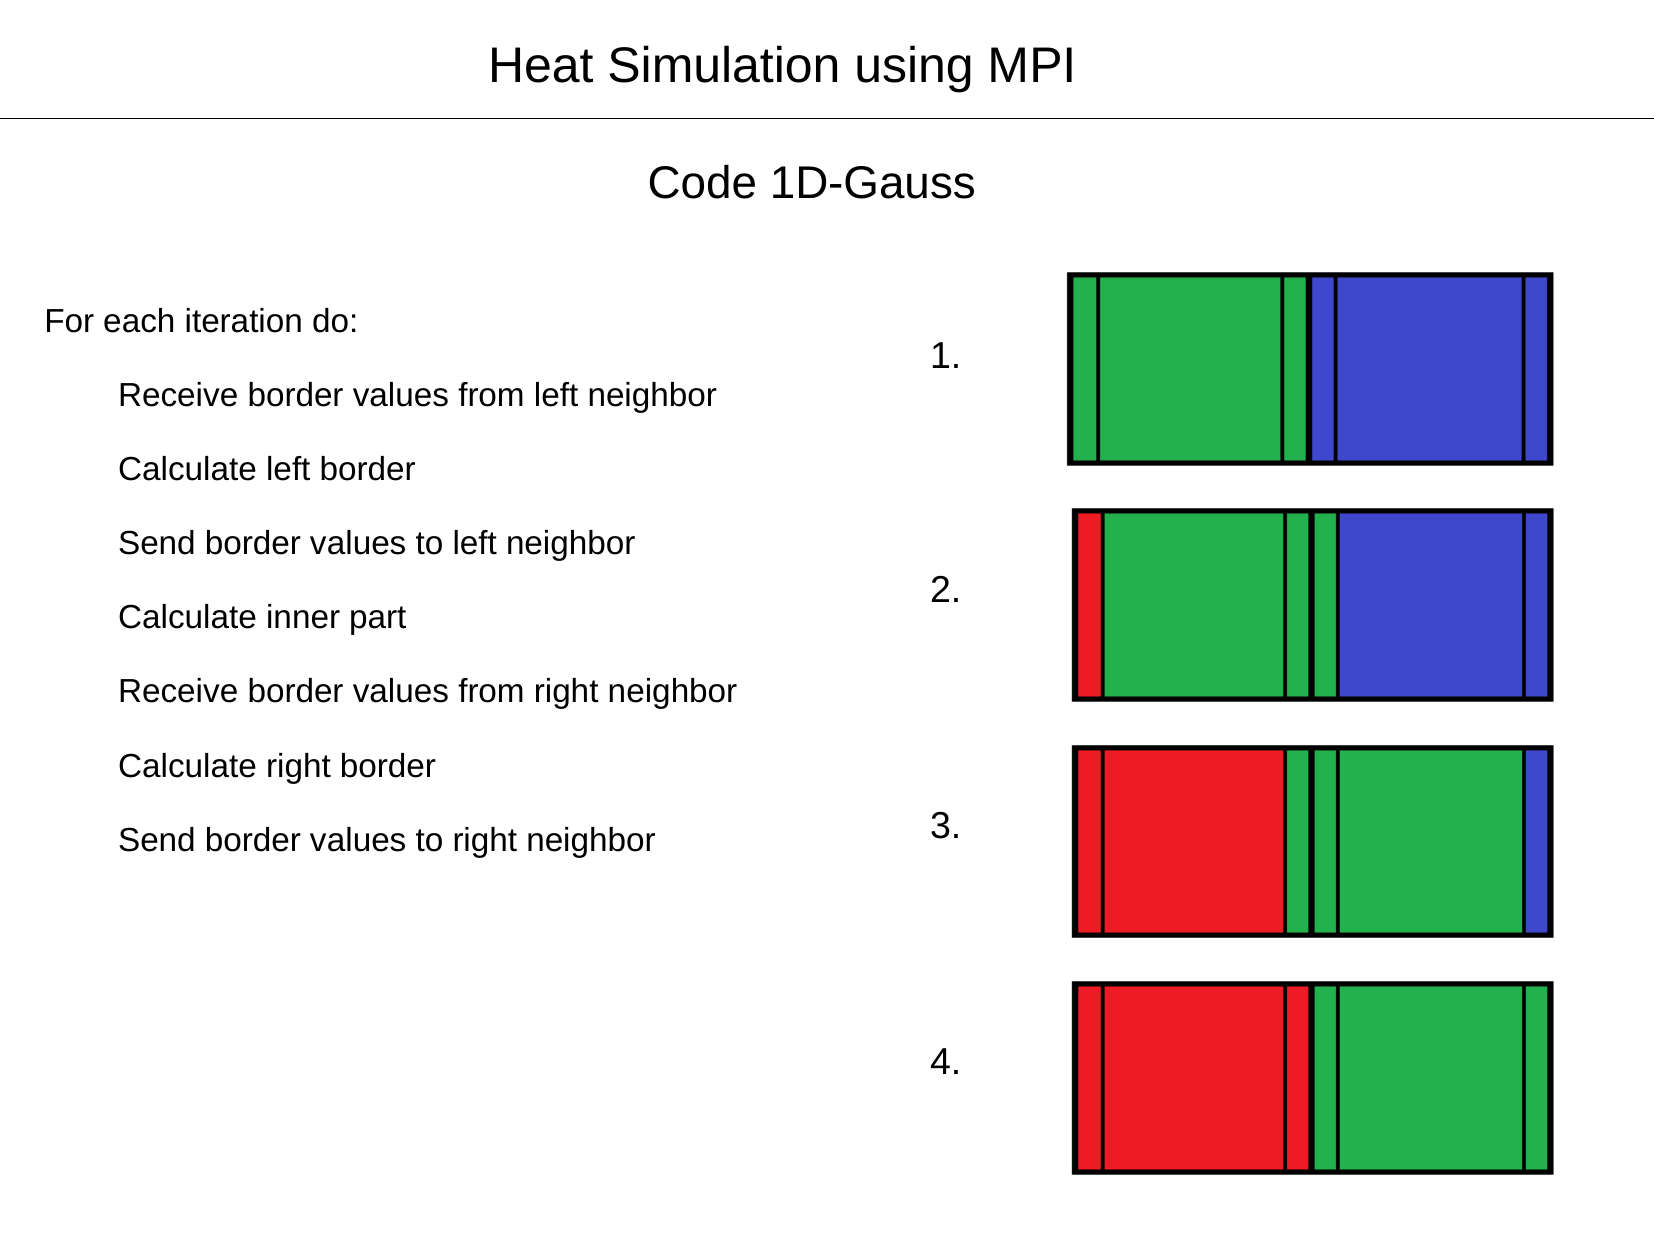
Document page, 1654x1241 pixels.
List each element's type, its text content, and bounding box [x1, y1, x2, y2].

text_box 1. [915, 327, 1004, 384]
picture [1062, 974, 1565, 1182]
text_box Code 1D-Gauss [413, 149, 1211, 217]
text_box For each iteration do: Receive border values from left neighbor Calculate left border Send border values to left neighbor Calculate inner part Receive border values from right neighbor Calculate right border Send border values to right neighbor [29, 295, 798, 903]
picture [1062, 738, 1565, 945]
text_box Heat Simulation using MPI [265, 29, 1300, 101]
text_box 4. [915, 1033, 1004, 1120]
picture [1057, 265, 1565, 473]
text_box 2. [915, 561, 1004, 618]
text_box 3. [915, 797, 1004, 884]
picture [1062, 501, 1565, 709]
